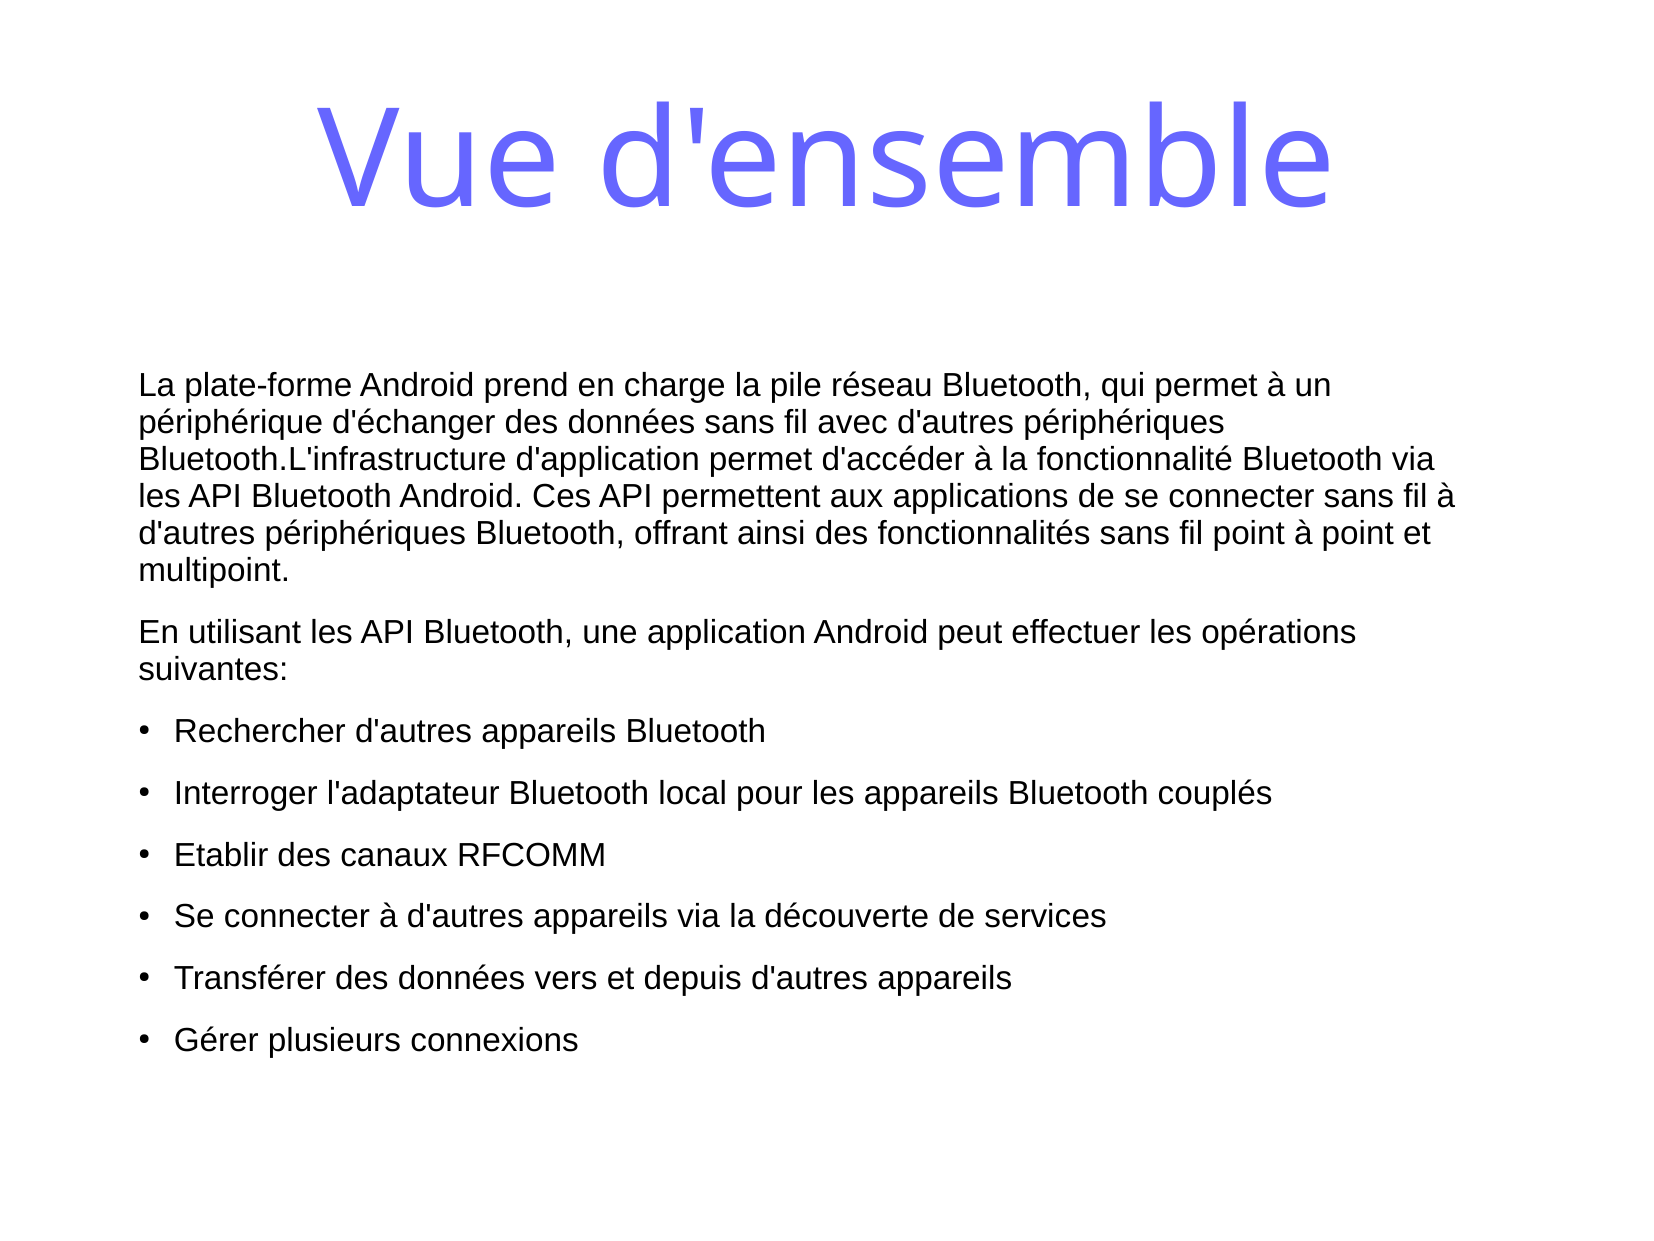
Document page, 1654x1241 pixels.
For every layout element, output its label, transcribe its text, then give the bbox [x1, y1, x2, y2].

title Vue d'ensemble [82, 49, 1571, 257]
text_box La plate-forme Android prend en charge la pile réseau Bluetooth, qui permet à un périphérique d'échanger des données sans fil avec d'autres périphériques Bluetooth.L'infrastructure d'application permet d'accéder à la fonctionnalité Bluetooth via les API Bluetooth Android. Ces API permettent aux applications de se connecter sans fil à d'autres périphériques Bluetooth, offrant ainsi des fonctionnalités sans fil point à point et multipoint. En utilisant les API Bluetooth, une application Android peut effectuer les opérations suivantes: Rechercher d'autres appareils Bluetooth Interroger l'adaptateur Bluetooth local pour les appareils Bluetooth couplés Etablir des canaux RFCOMM Se connecter à d'autres appareils via la découverte de services Transférer des données vers et depuis d'autres appareils Gérer plusieurs connexions [123, 359, 1494, 1070]
text_box [129, 280, 1499, 1029]
